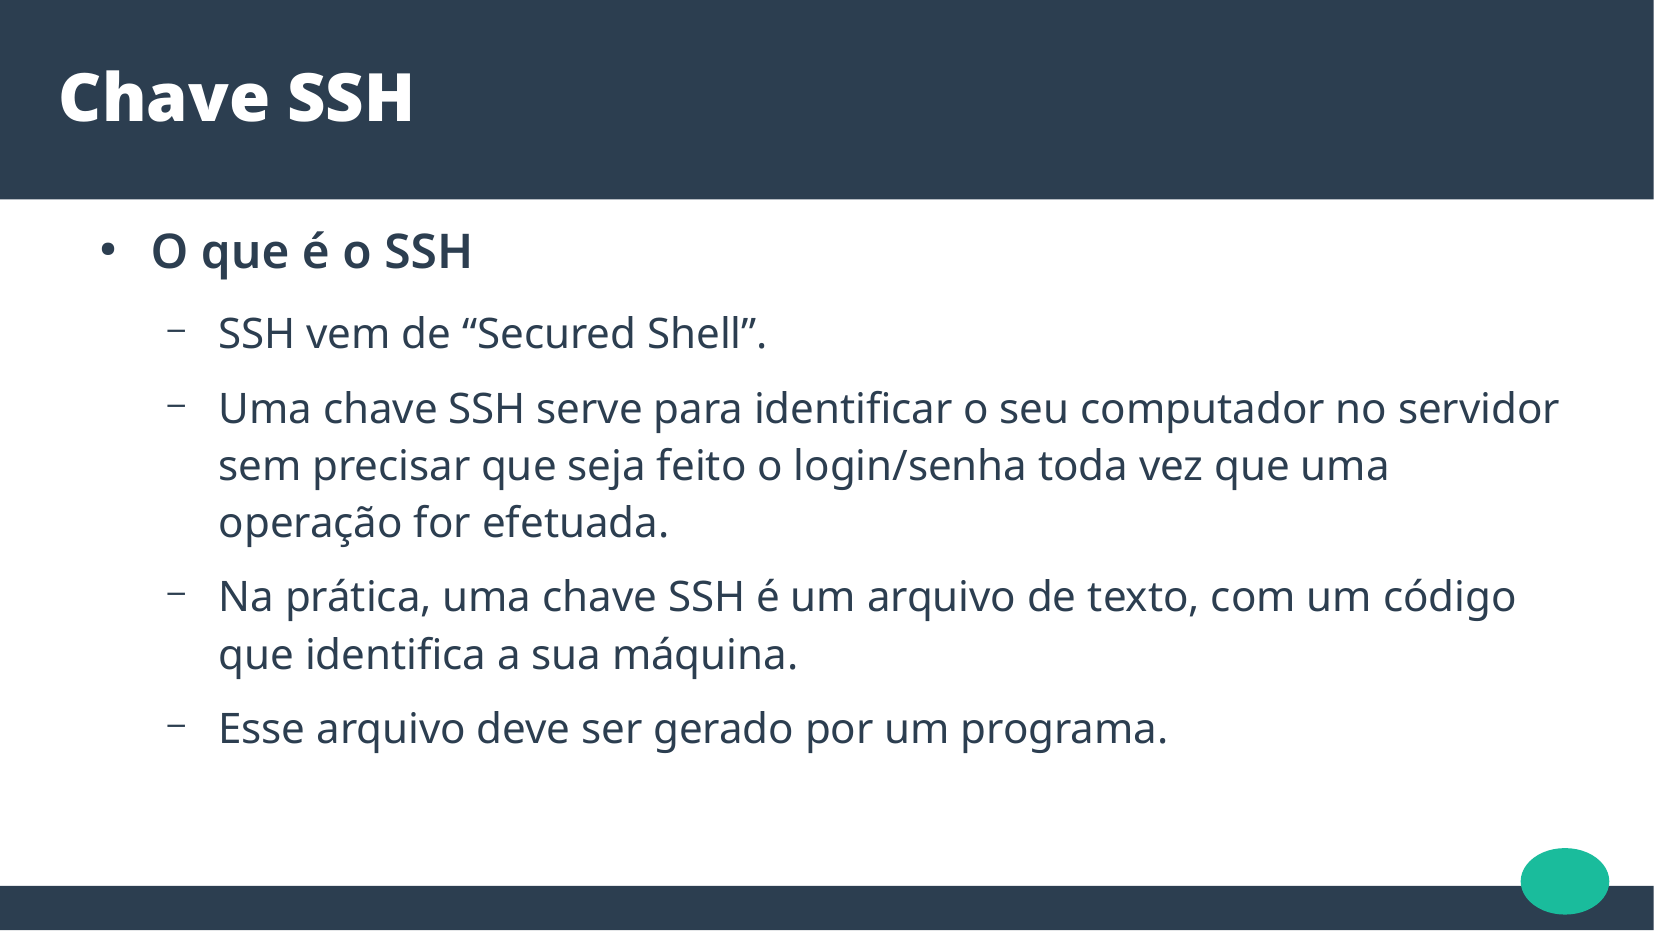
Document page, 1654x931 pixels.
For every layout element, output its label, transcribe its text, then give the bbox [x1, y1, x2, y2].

list O que é o SSH SSH vem de “Secured Shell”. Uma chave SSH serve para identificar o seu computador no servidor sem precisar que seja feito o login/senha toda vez que uma operação for efetuada. Na prática, uma chave SSH é um arquivo de texto, com um código que identifica a sua máquina. Esse arquivo deve ser gerado por um programa. [82, 217, 1571, 758]
title Chave SSH [59, 37, 1595, 156]
